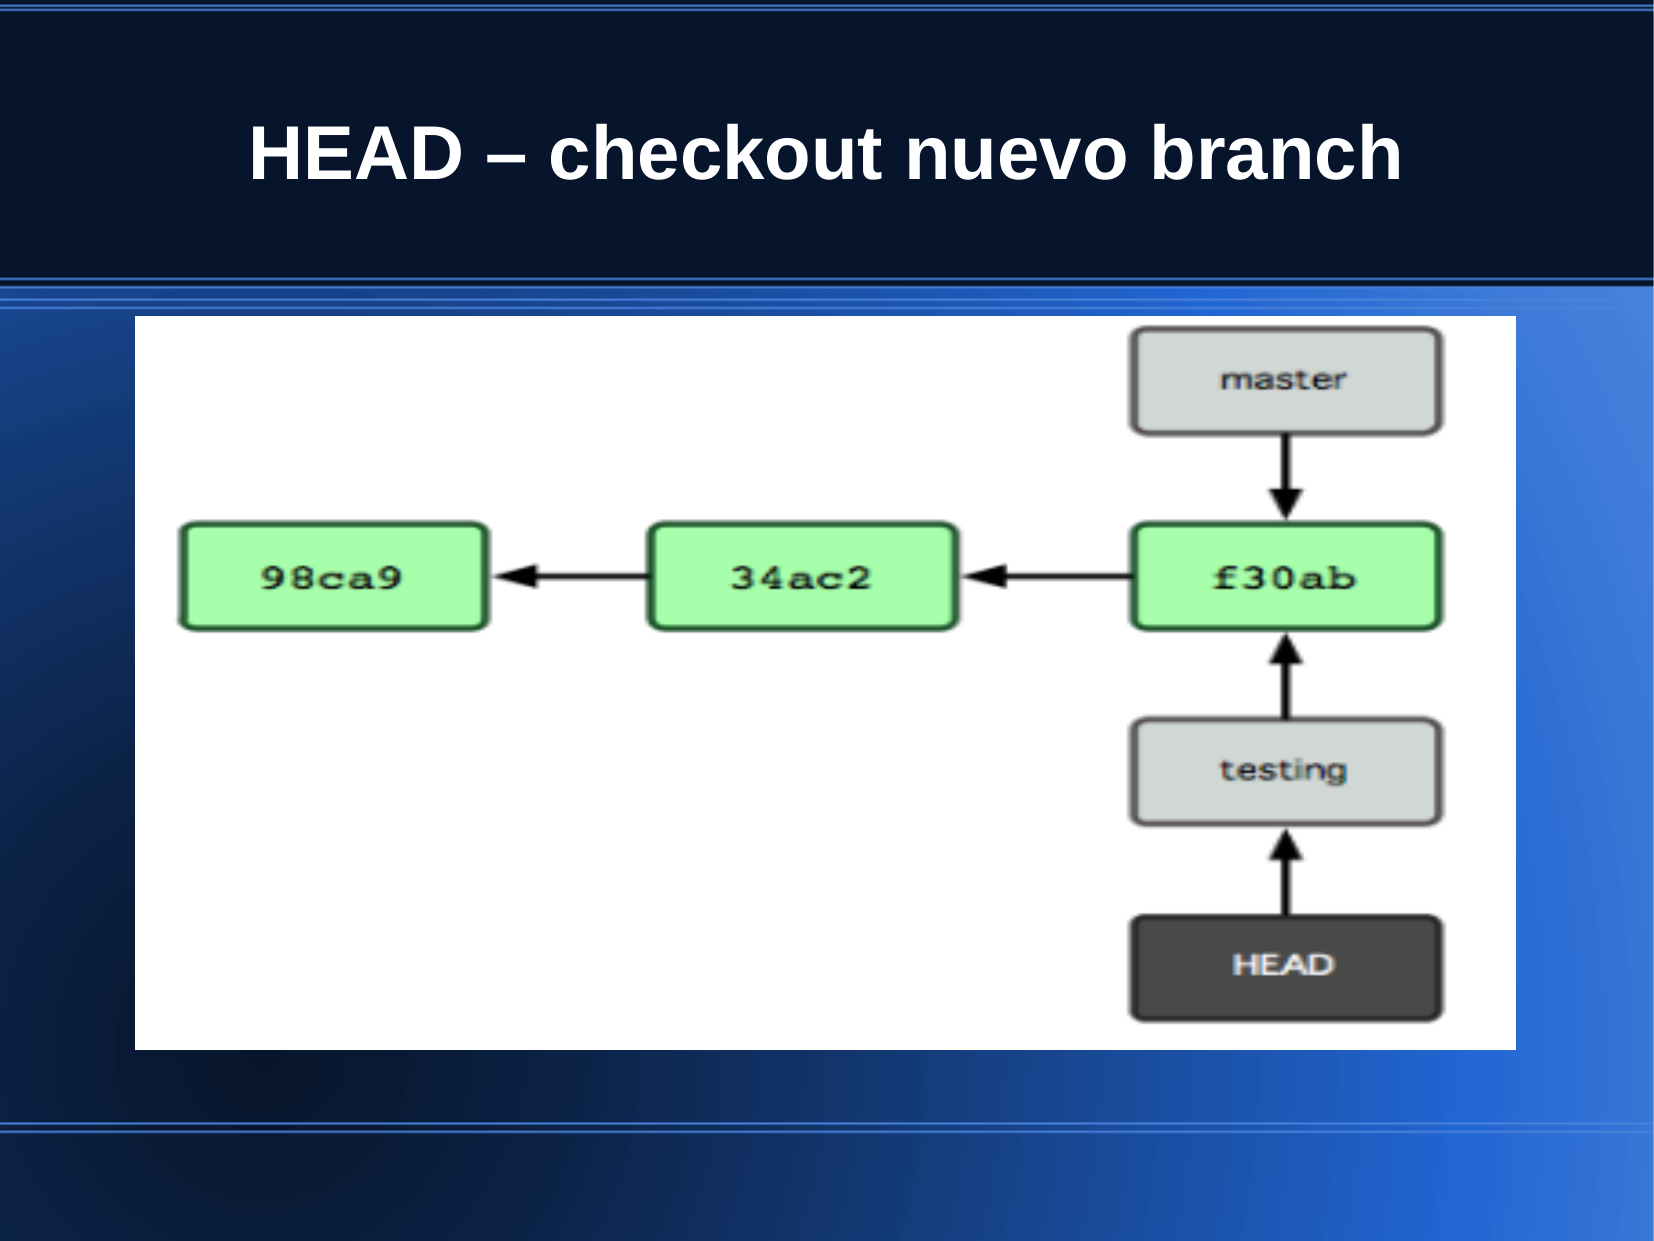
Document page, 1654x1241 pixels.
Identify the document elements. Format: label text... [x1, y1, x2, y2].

picture [0, 0, 1654, 1241]
title HEAD – checkout nuevo branch [82, 49, 1571, 257]
